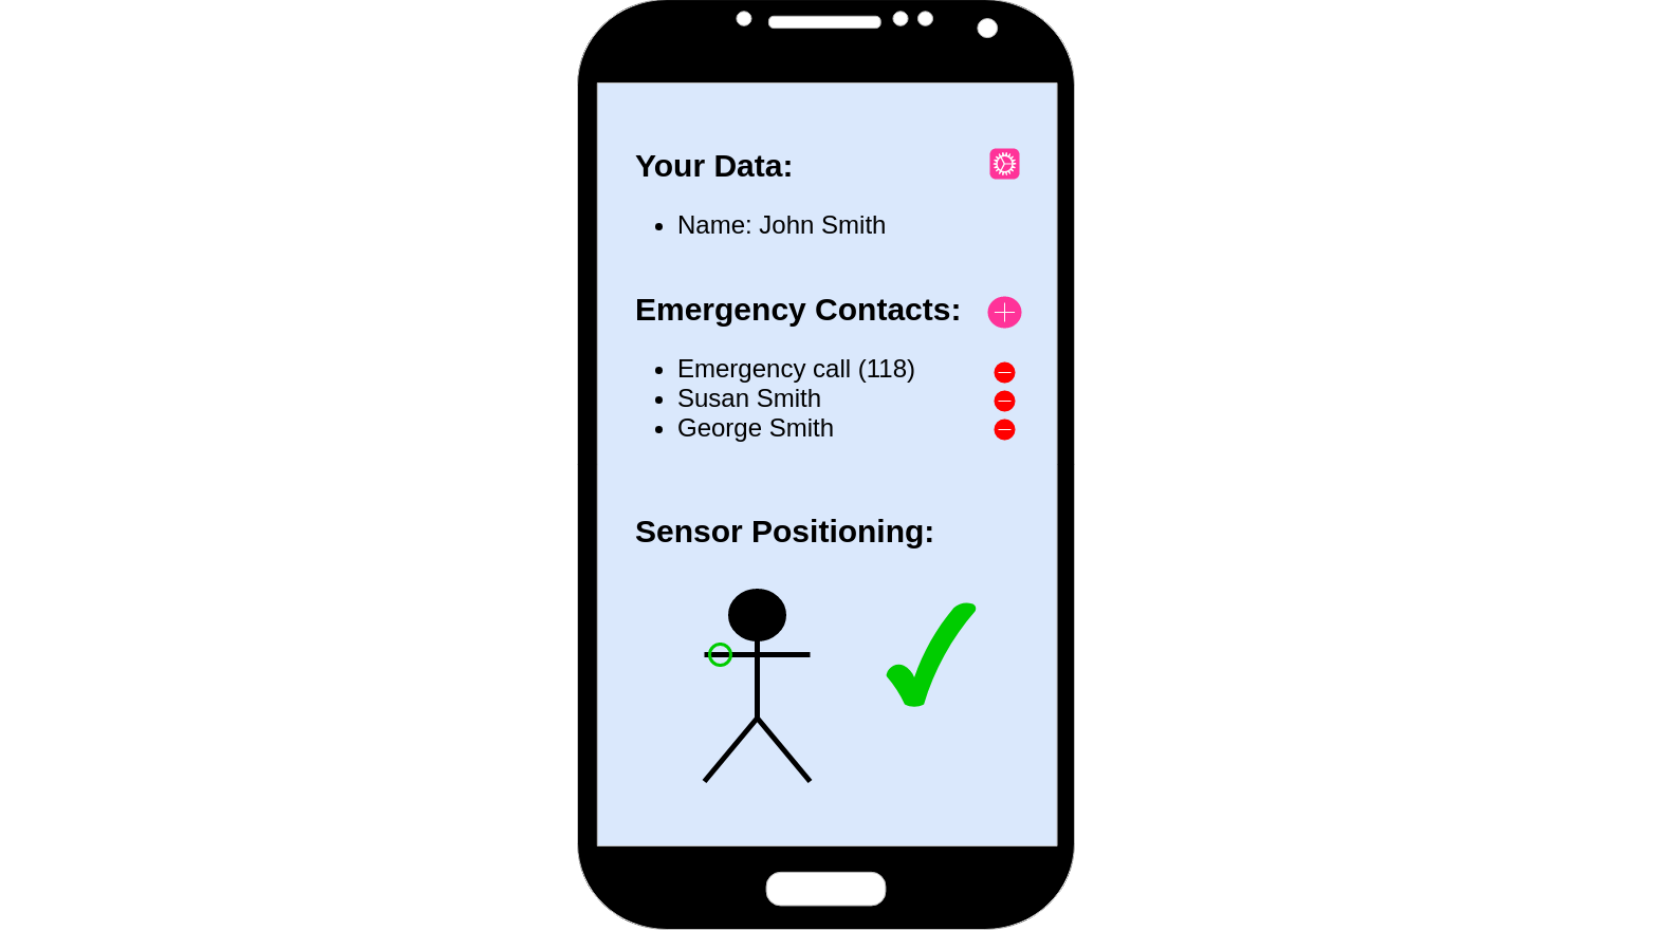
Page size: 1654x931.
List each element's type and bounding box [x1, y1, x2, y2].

picture [577, 0, 1075, 930]
